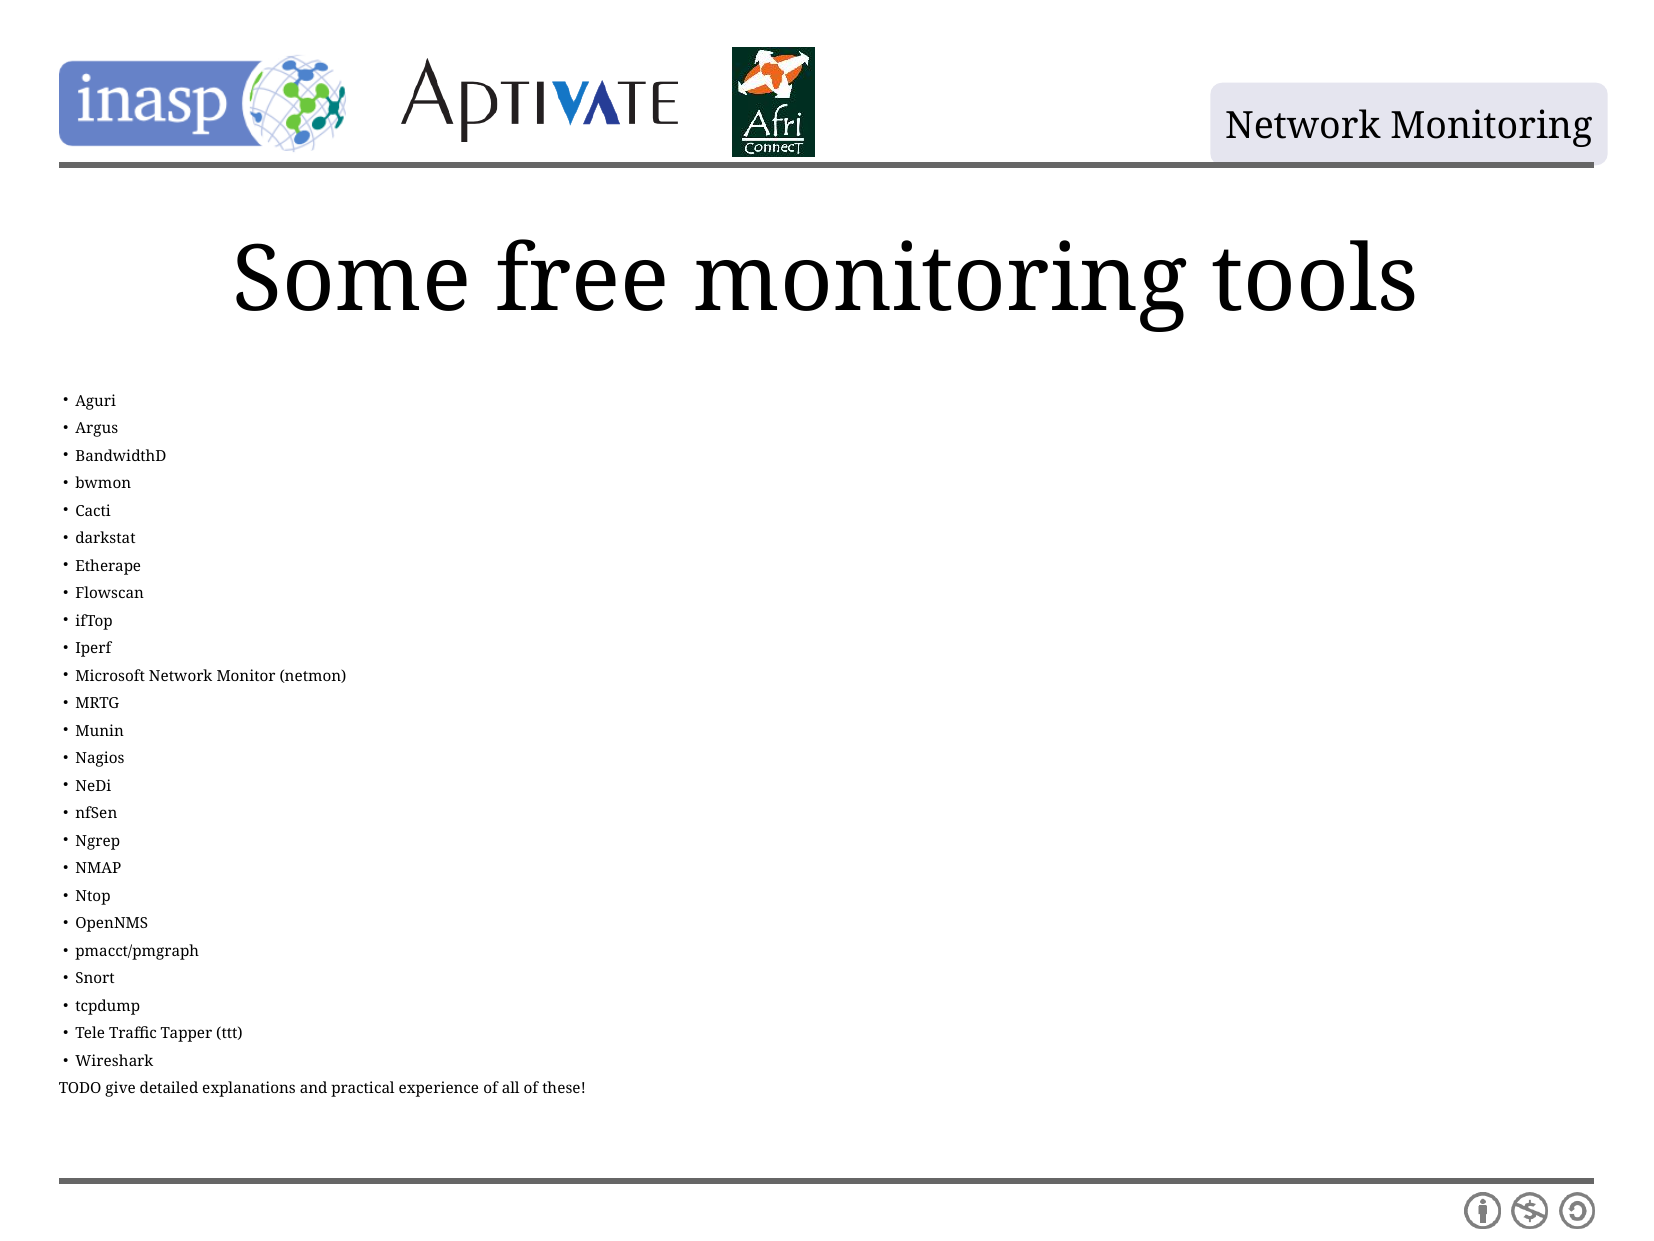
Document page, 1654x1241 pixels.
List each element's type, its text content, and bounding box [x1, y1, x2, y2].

picture [1559, 1192, 1595, 1229]
picture [401, 58, 678, 142]
picture [1464, 1192, 1501, 1229]
list Aguri Argus BandwidthD bwmon Cacti darkstat Etherape Flowscan ifTop Iperf Microsoft Network Monitor (netmon) MRTG Munin Nagios NeDi nfSen Ngrep NMAP Ntop OpenNMS pmacct/pmgraph Snort tcpdump Tele Traffic Tapper (ttt) Wireshark TODO give detailed explanations and practical experience of all of these! [59, 389, 1595, 1109]
picture [59, 47, 355, 160]
title Some free monitoring tools [59, 212, 1595, 343]
picture [732, 47, 815, 157]
picture [1511, 1192, 1548, 1229]
